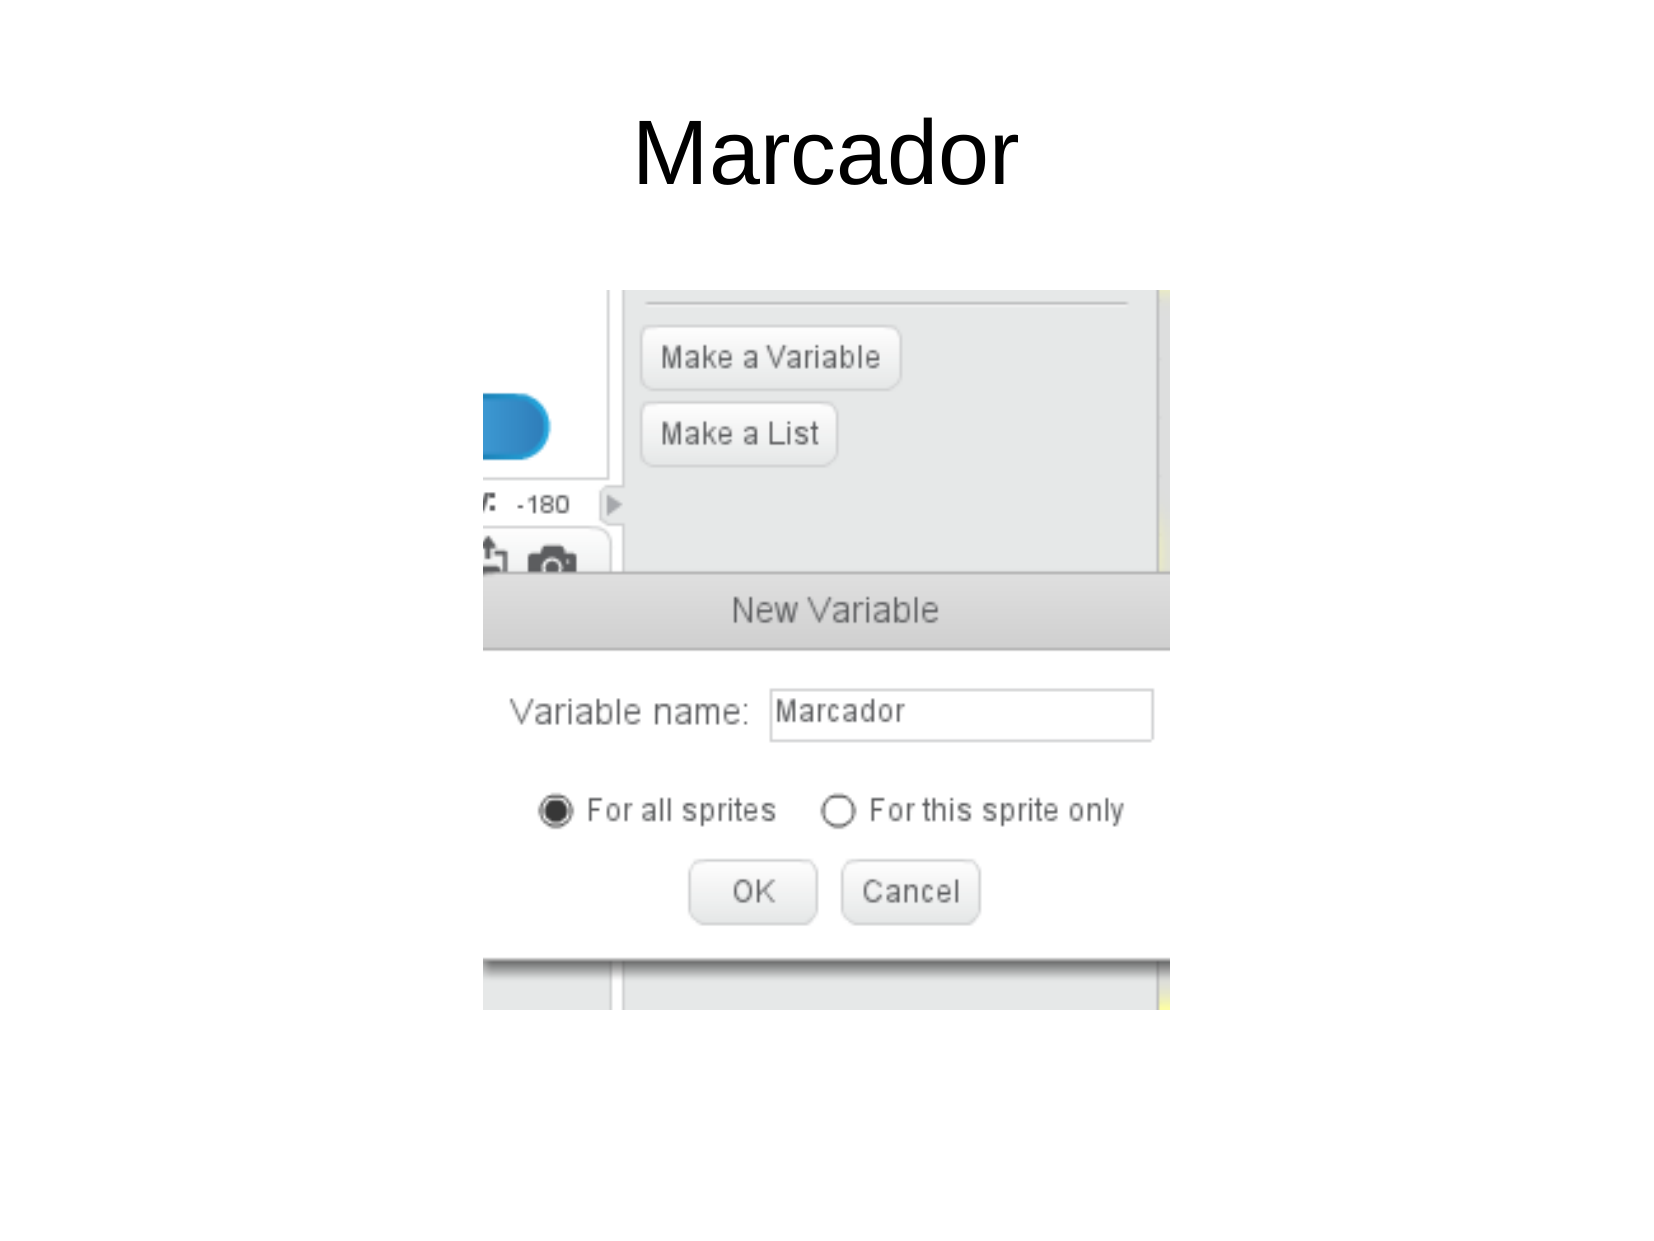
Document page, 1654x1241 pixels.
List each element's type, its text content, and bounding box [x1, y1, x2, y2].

picture [483, 290, 1170, 1010]
title Marcador [82, 49, 1571, 257]
